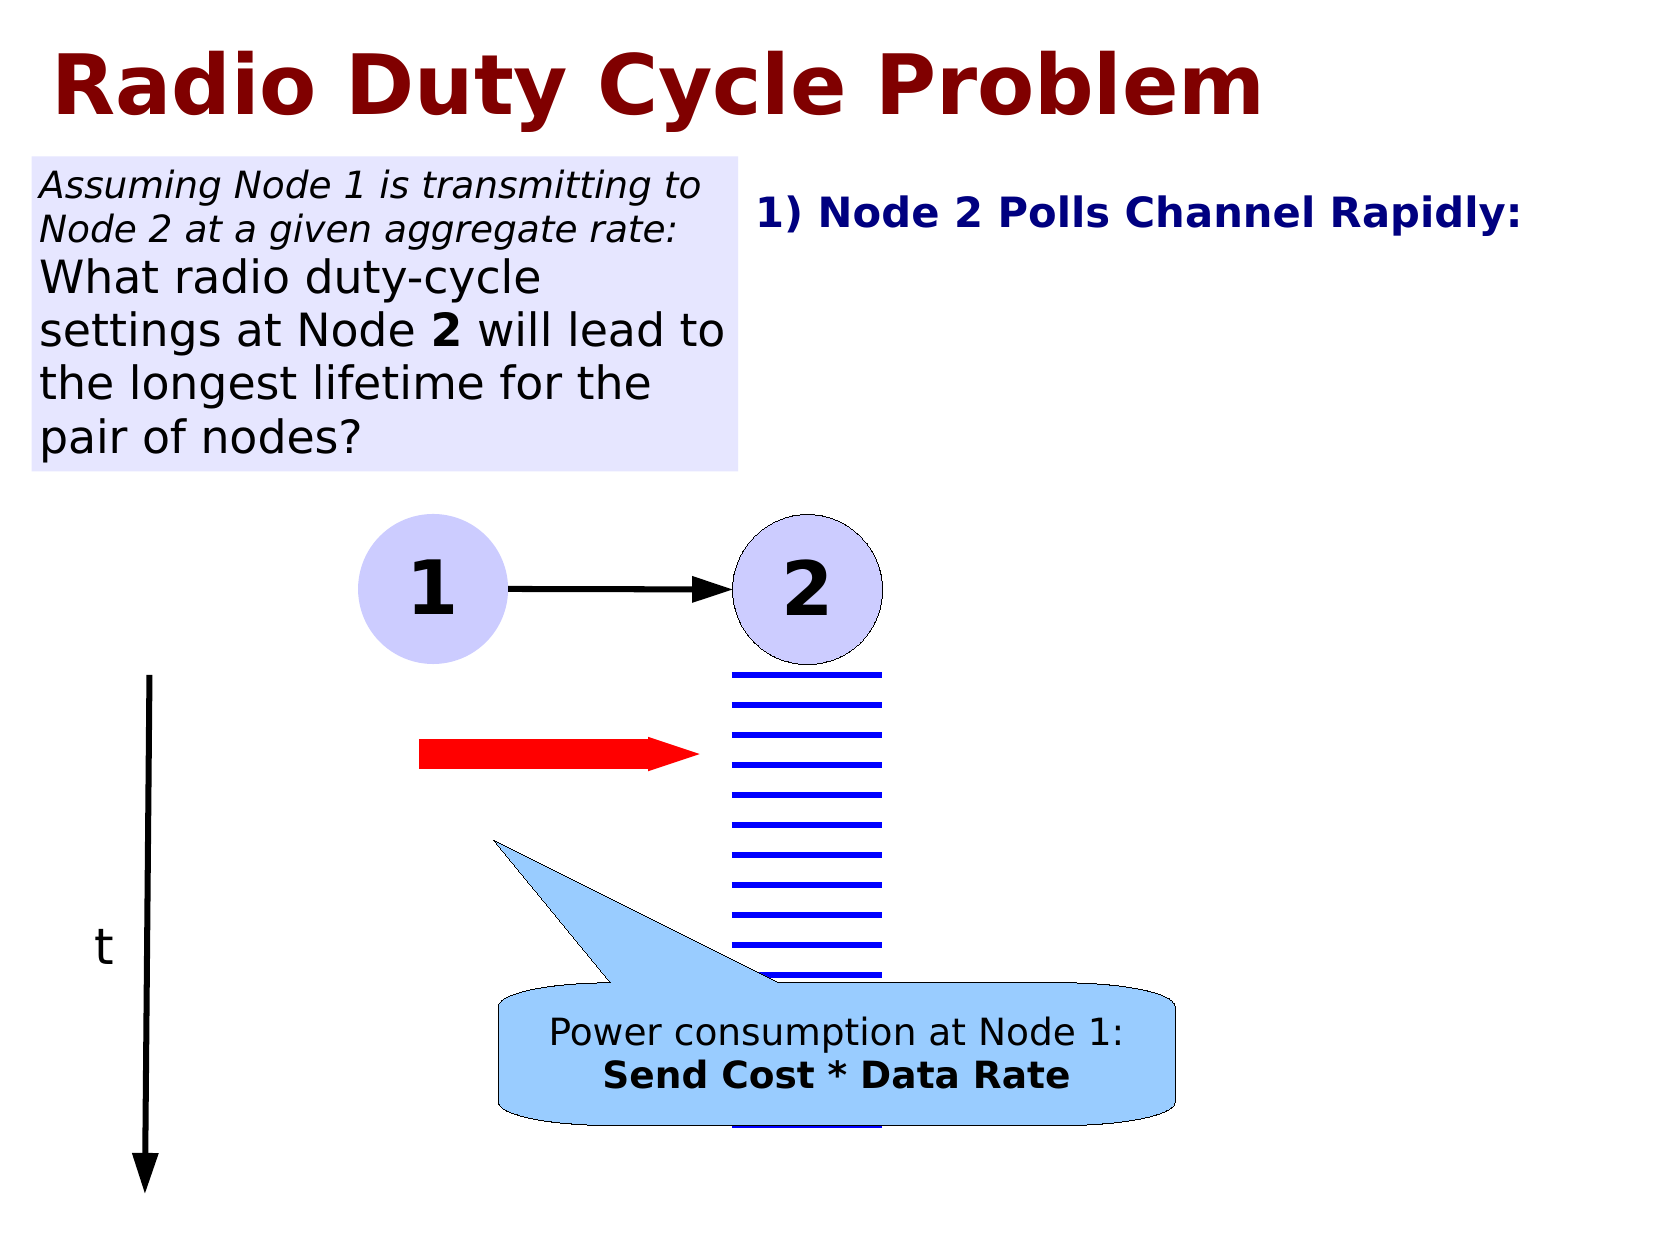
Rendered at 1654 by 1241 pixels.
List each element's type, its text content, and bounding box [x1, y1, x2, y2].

text_box 1 [358, 513, 509, 665]
text_box 1) Node 2 Polls Channel Rapidly: [740, 181, 1617, 245]
text_box Assuming Node 1 is transmitting to Node 2 at a given aggregate rate: What radio duty-cycle settings at Node 2 will lead to the longest lifetime for the pair of nodes? [31, 156, 739, 472]
text_box 2 [732, 514, 883, 665]
title Radio Duty Cycle Problem [51, 7, 1654, 165]
text_box t [79, 910, 129, 984]
text_box Power consumption at Node 1: Send Cost * Data Rate [493, 840, 1176, 1126]
